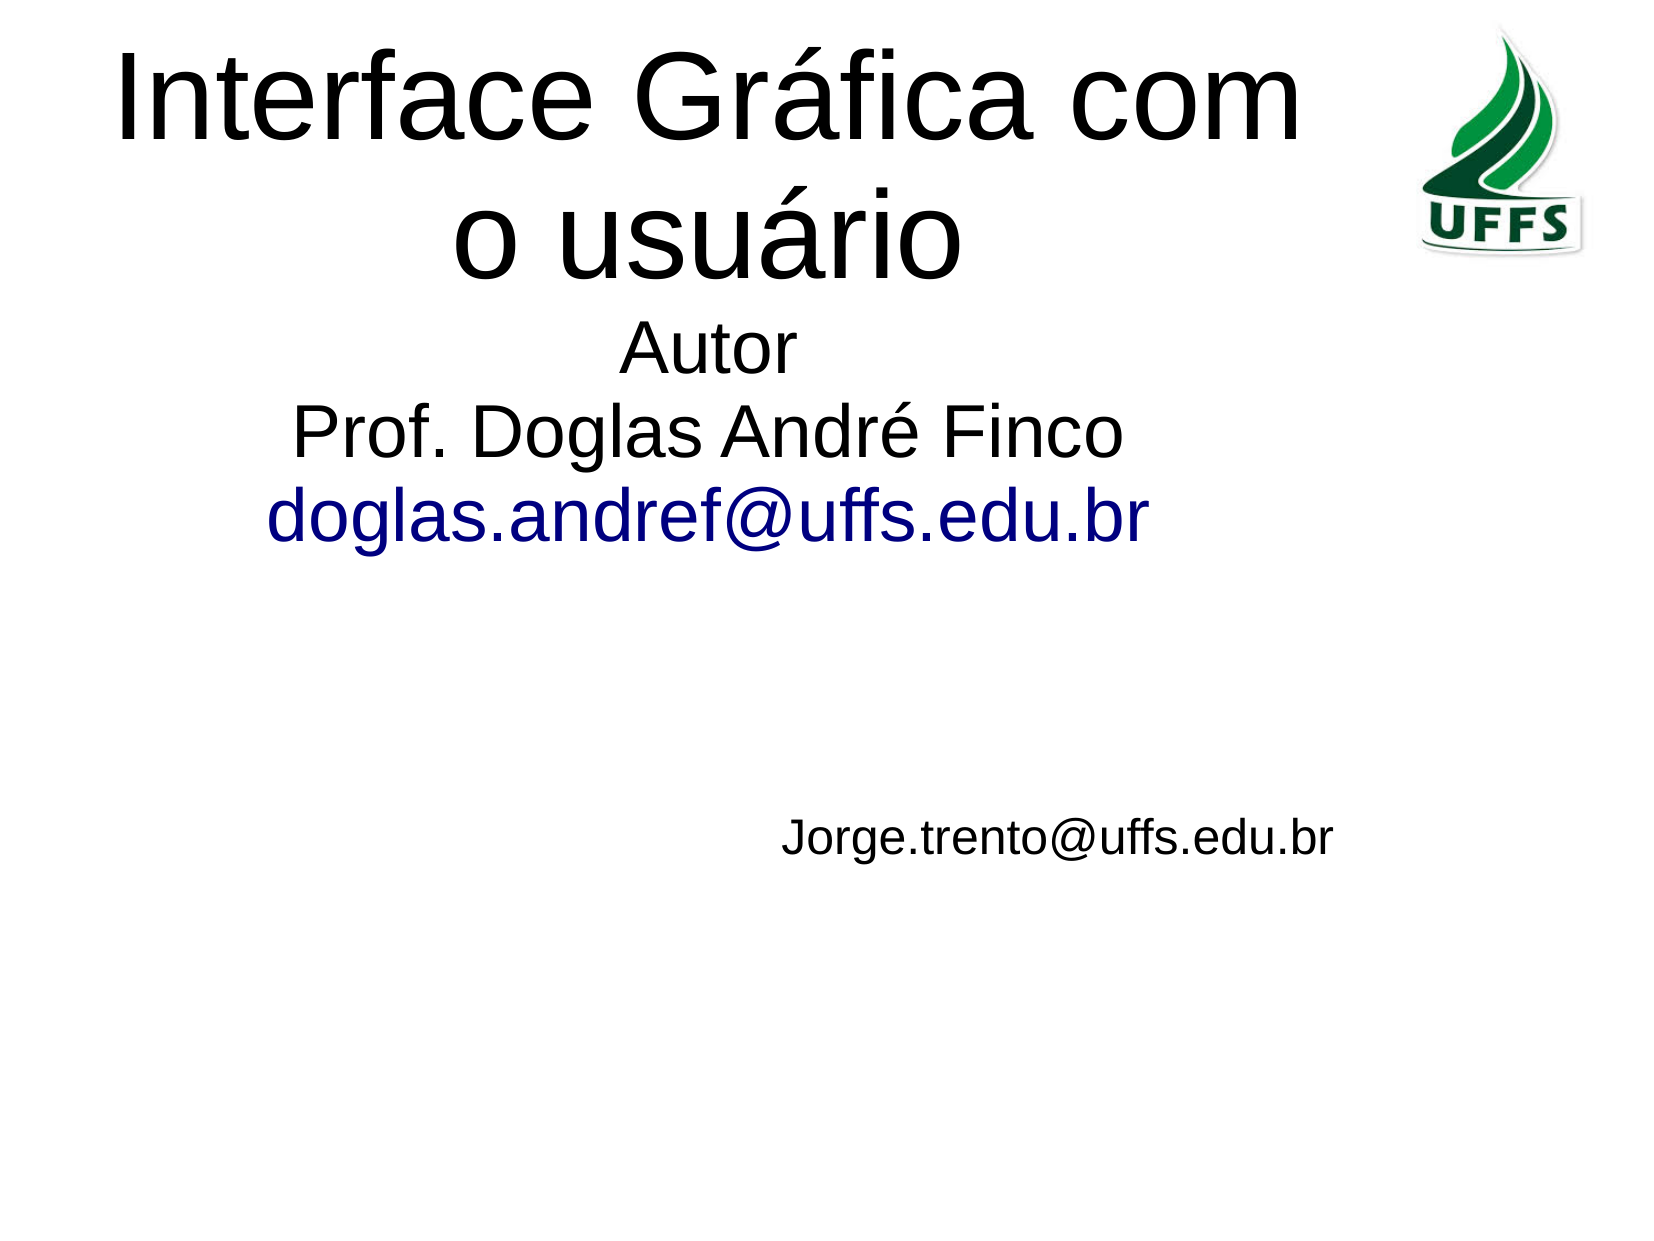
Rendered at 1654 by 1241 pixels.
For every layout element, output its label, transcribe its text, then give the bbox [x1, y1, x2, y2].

picture [1381, 20, 1624, 272]
subtitle Interface Gráfica com o usuário Autor Prof. Doglas André Finco doglas.andref@uffs.edu.br Jorge.trento@uffs.edu.br [82, 25, 1335, 1033]
